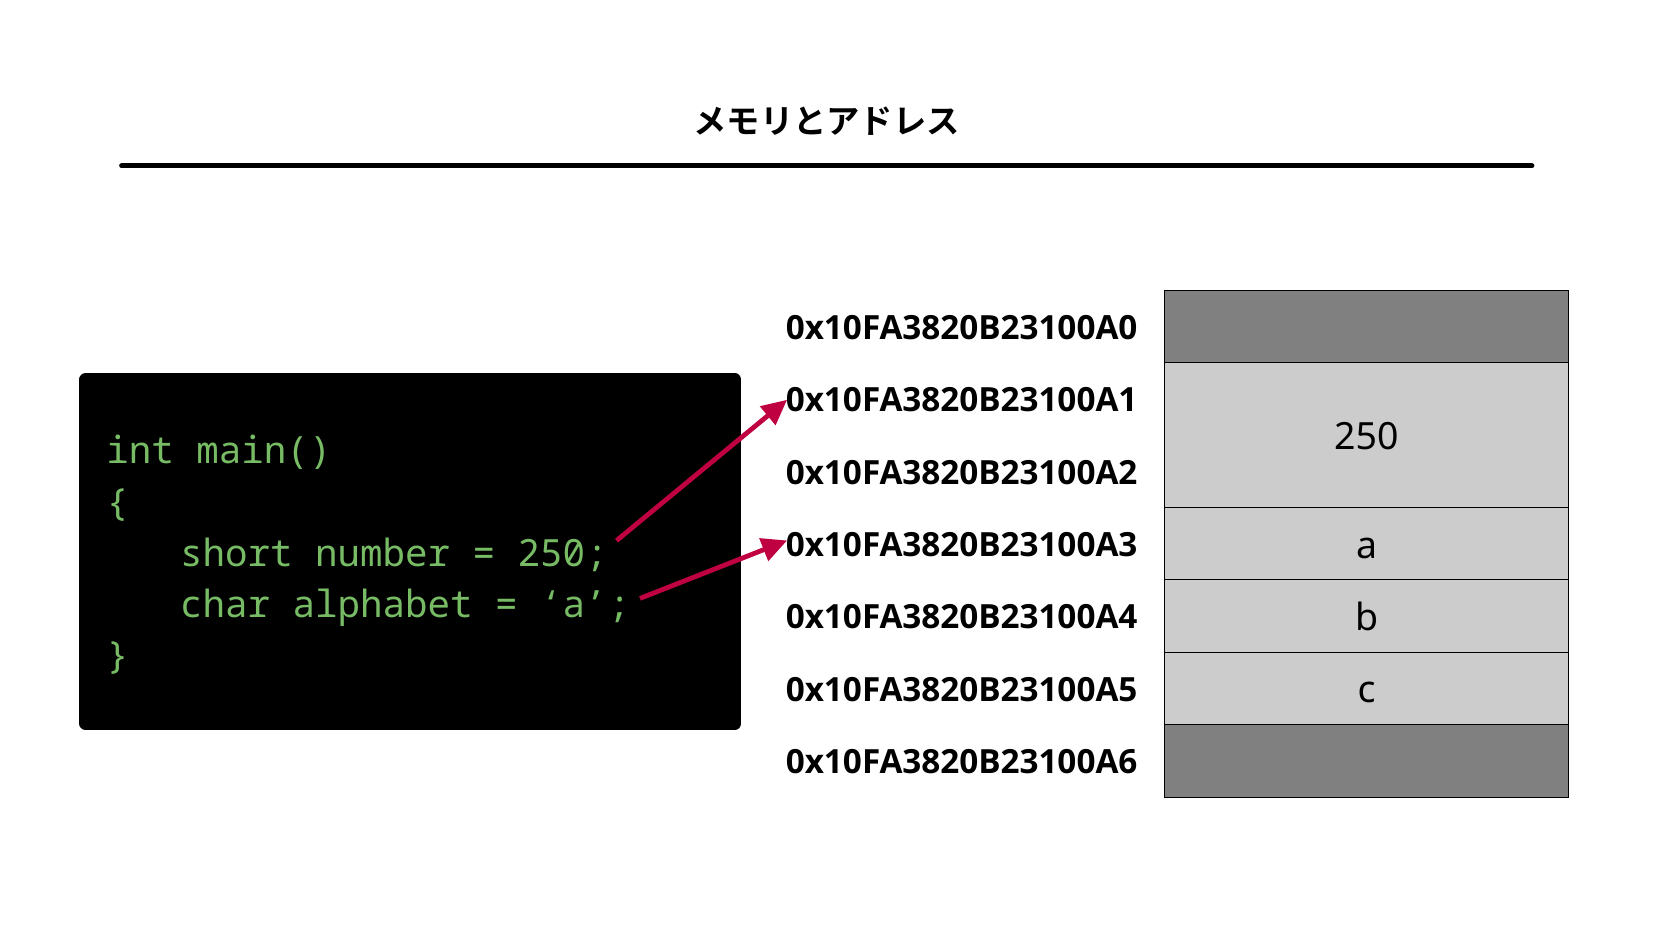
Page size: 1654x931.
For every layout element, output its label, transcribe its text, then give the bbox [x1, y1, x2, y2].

text_box 250 [1164, 362, 1569, 507]
text_box 0x10FA3820B23100A6 [758, 729, 1165, 793]
text_box c [1164, 652, 1569, 724]
text_box b [1164, 579, 1569, 652]
text_box 0x10FA3820B23100A2 [758, 439, 1165, 503]
text_box 0x10FA3820B23100A0 [758, 294, 1164, 358]
text_box int main() { short number = 250; char alphabet = ‘a’; } [85, 379, 736, 724]
text_box 0x10FA3820B23100A4 [758, 584, 1165, 648]
text_box 0x10FA3820B23100A3 [758, 512, 1165, 576]
text_box 0x10FA3820B23100A1 [758, 367, 1165, 431]
text_box [1164, 724, 1569, 798]
text_box a [1164, 507, 1569, 579]
text_box 0x10FA3820B23100A5 [758, 656, 1165, 720]
text_box メモリとアドレス [533, 41, 1120, 153]
text_box [1164, 290, 1569, 362]
